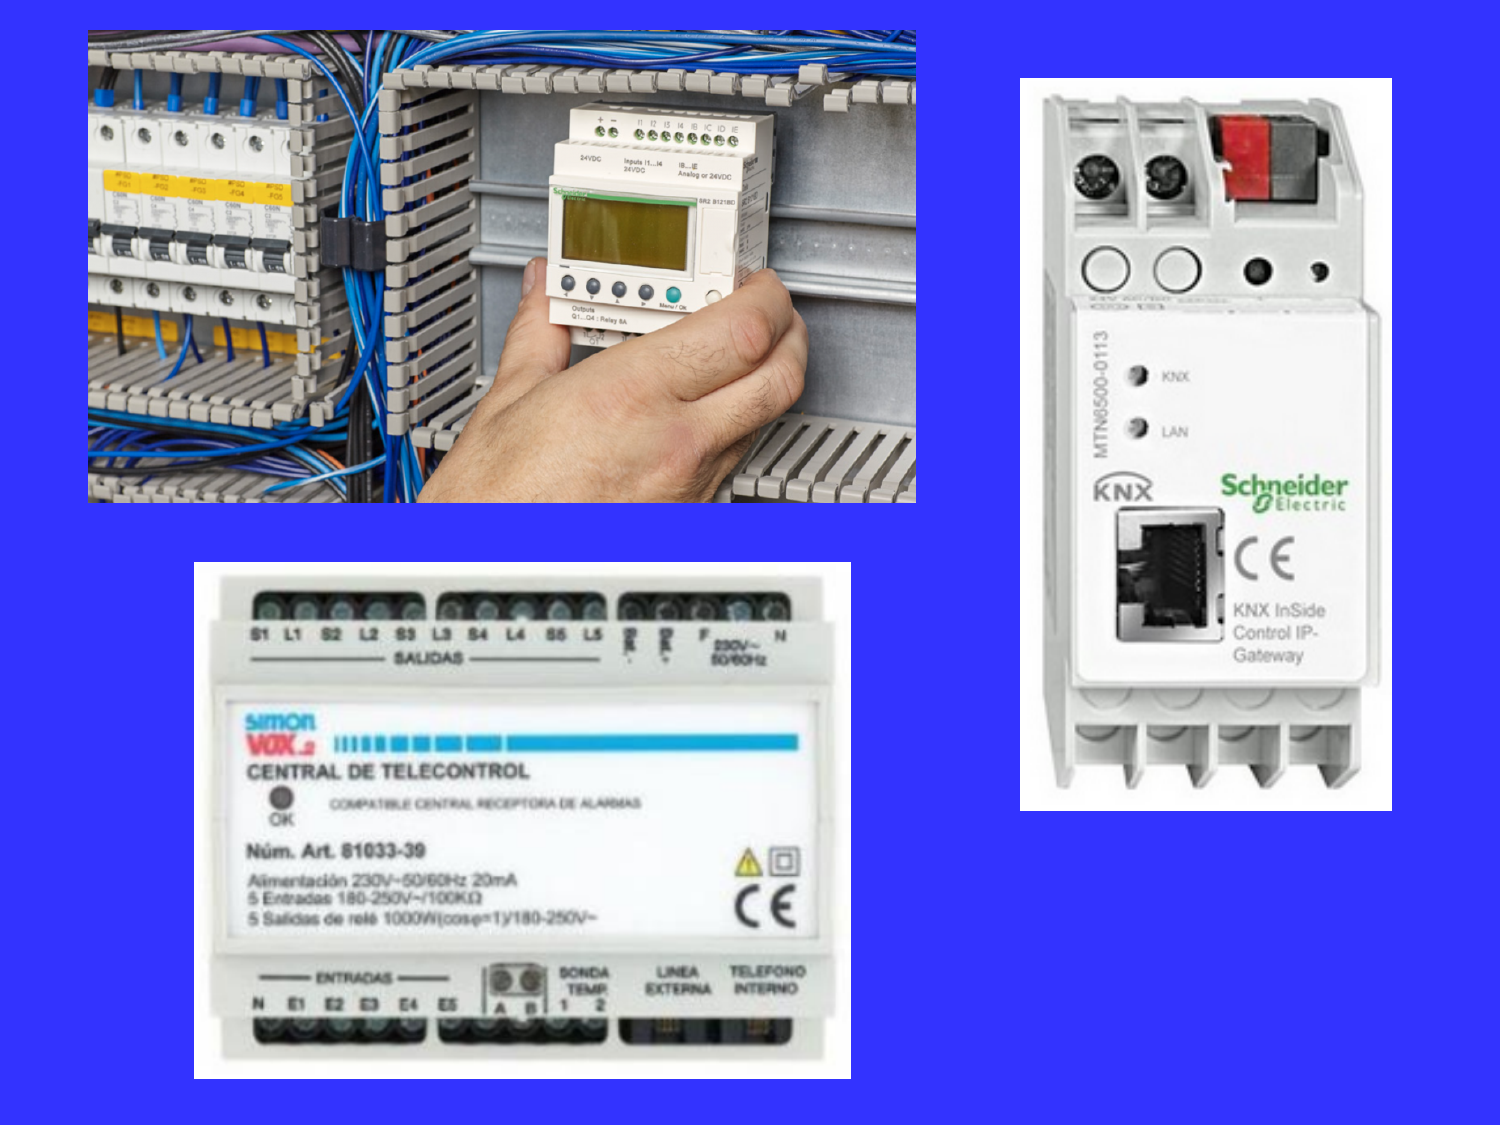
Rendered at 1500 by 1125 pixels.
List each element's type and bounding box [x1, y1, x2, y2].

picture [1020, 78, 1392, 811]
picture [88, 30, 916, 503]
picture [194, 562, 851, 1079]
